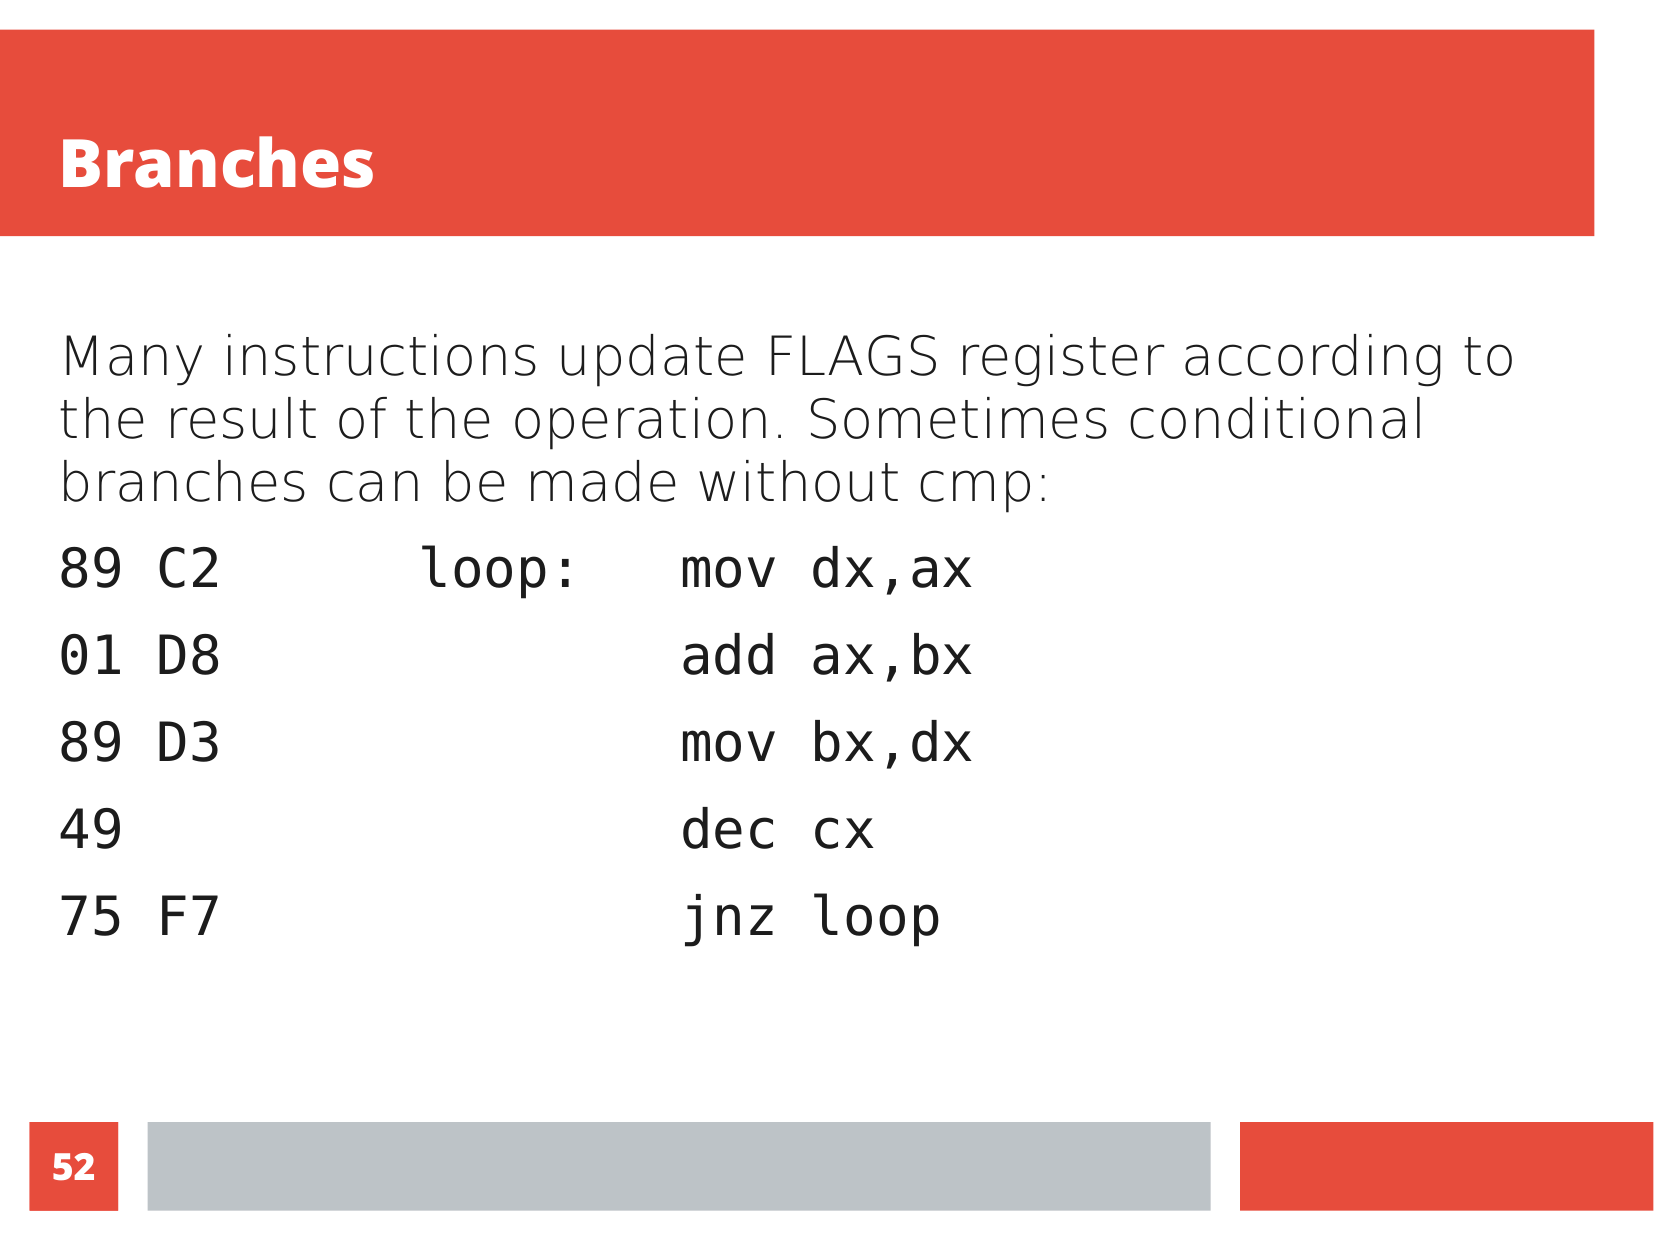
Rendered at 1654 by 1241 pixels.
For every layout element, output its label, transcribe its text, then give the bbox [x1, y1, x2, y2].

title Branches [59, 59, 1595, 207]
list Many instructions update FLAGS register according to the result of the operation. Sometimes conditional branches can be made without cmp: 89 C2 loop: mov dx,ax 01 D8 add ax,bx 89 D3 mov bx,dx 49 dec cx 75 F7 jnz loop [59, 324, 1565, 1093]
